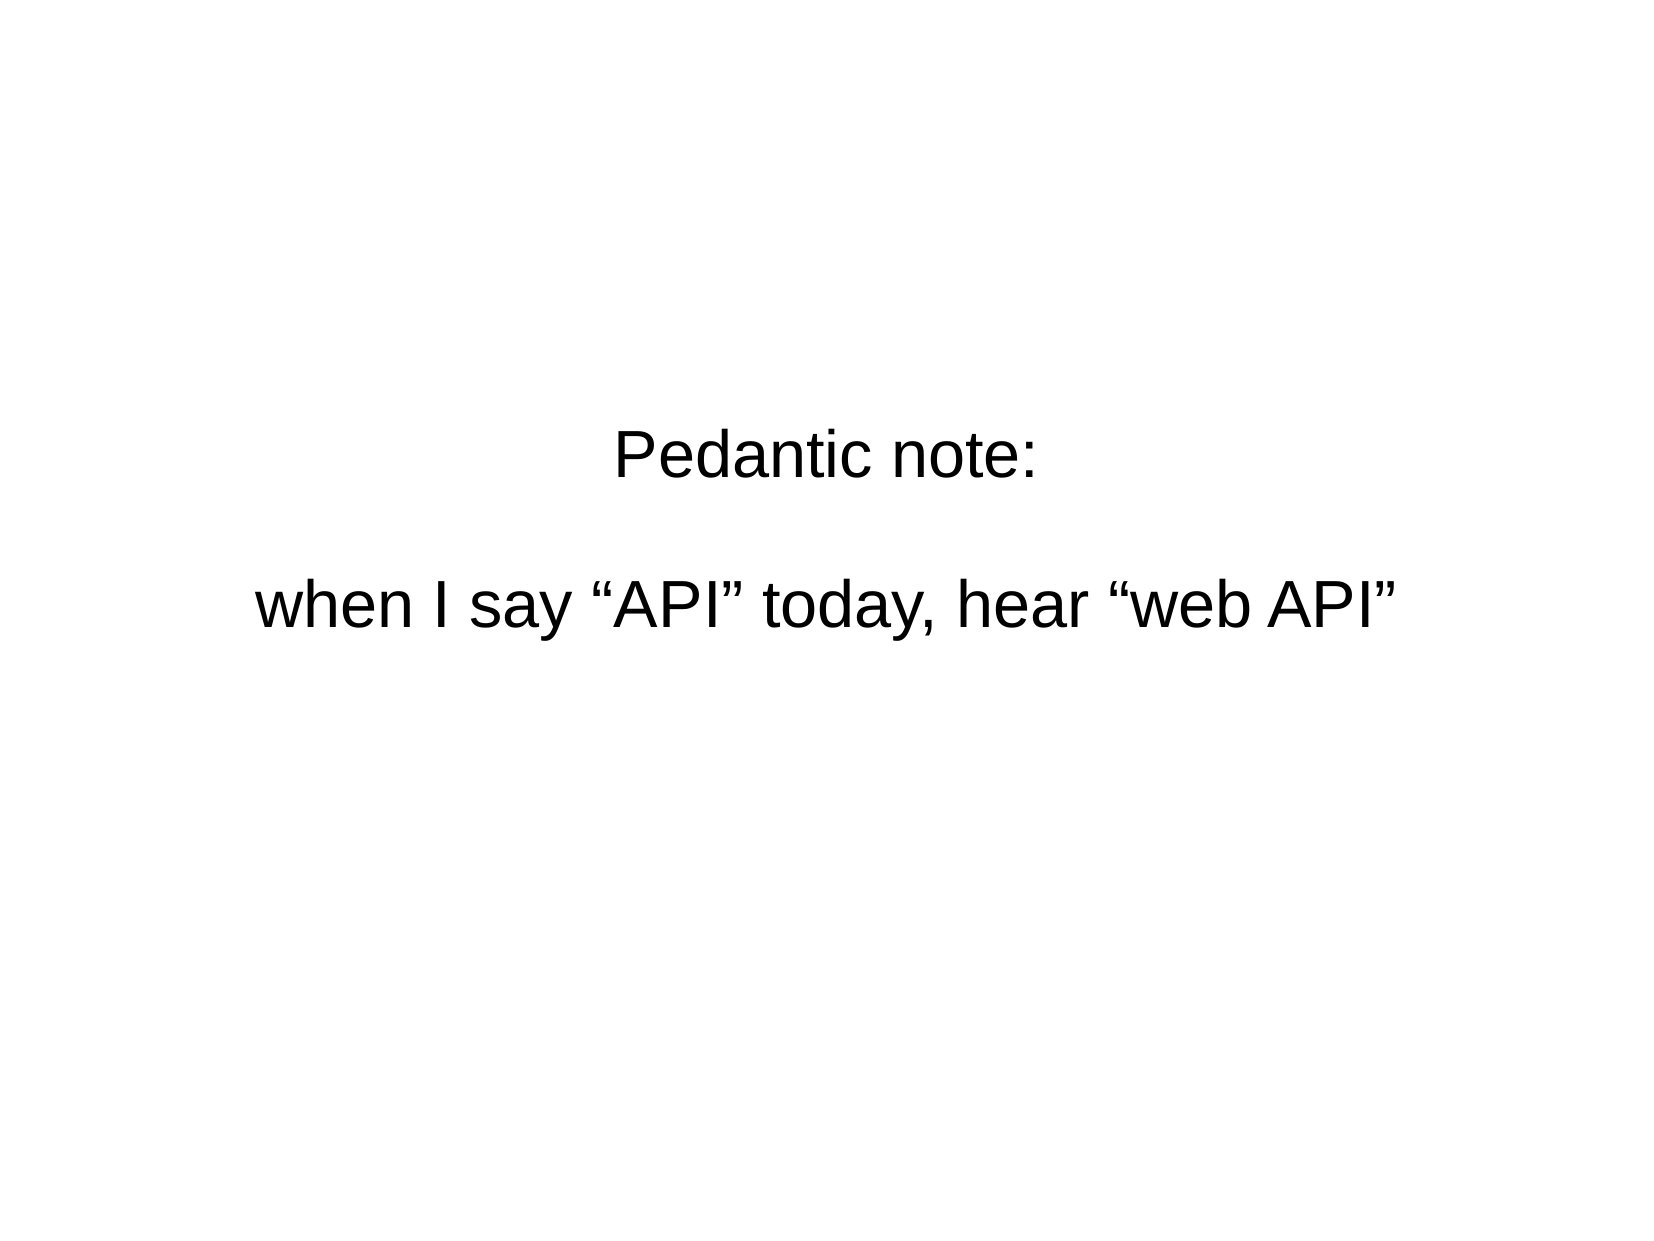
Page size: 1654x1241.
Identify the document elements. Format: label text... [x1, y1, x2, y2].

subtitle Pedantic note: when I say “API” today, hear “web API” [82, 49, 1571, 1010]
